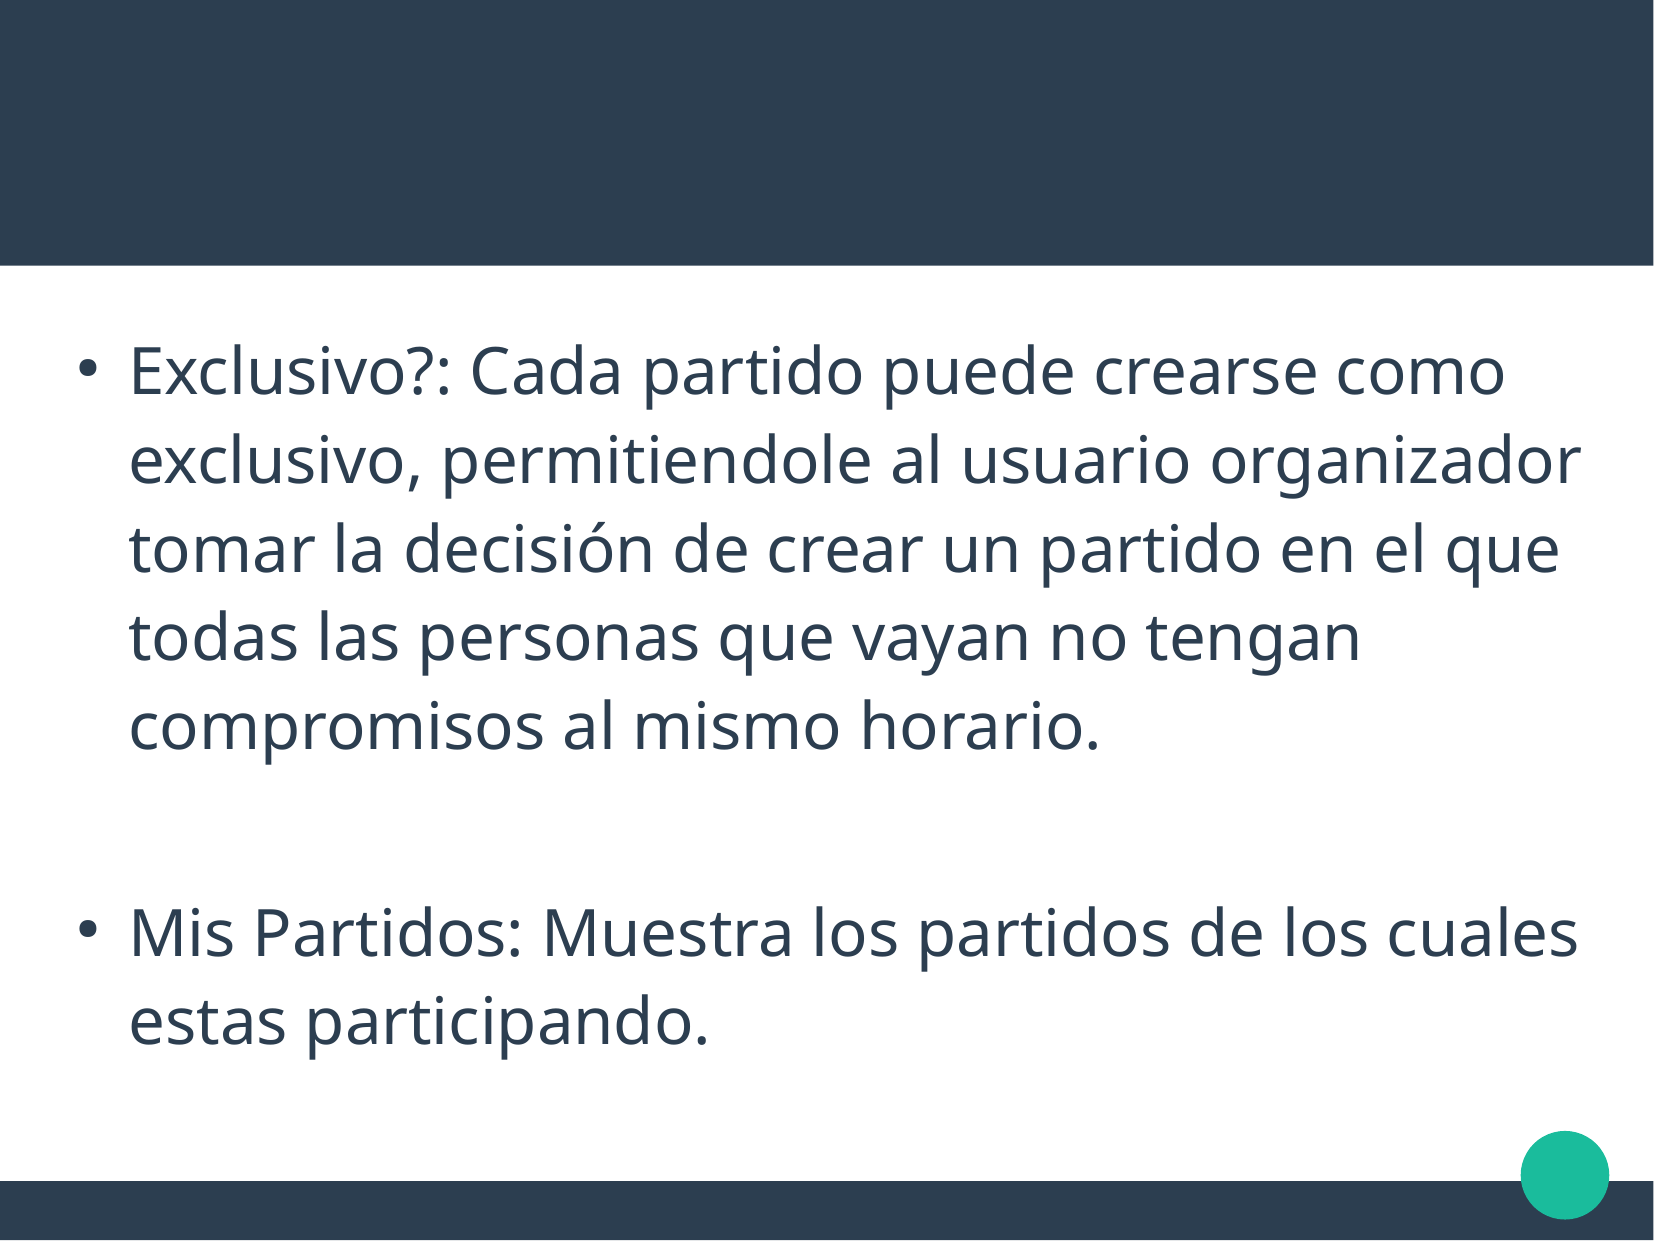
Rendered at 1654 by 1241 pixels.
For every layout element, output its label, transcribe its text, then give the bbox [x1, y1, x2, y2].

list Exclusivo?: Cada partido puede crearse como exclusivo, permitiendole al usuario organizador tomar la decisión de crear un partido en el que todas las personas que vayan no tengan compromisos al mismo horario. Mis Partidos: Muestra los partidos de los cuales estas participando. [59, 324, 1595, 1152]
